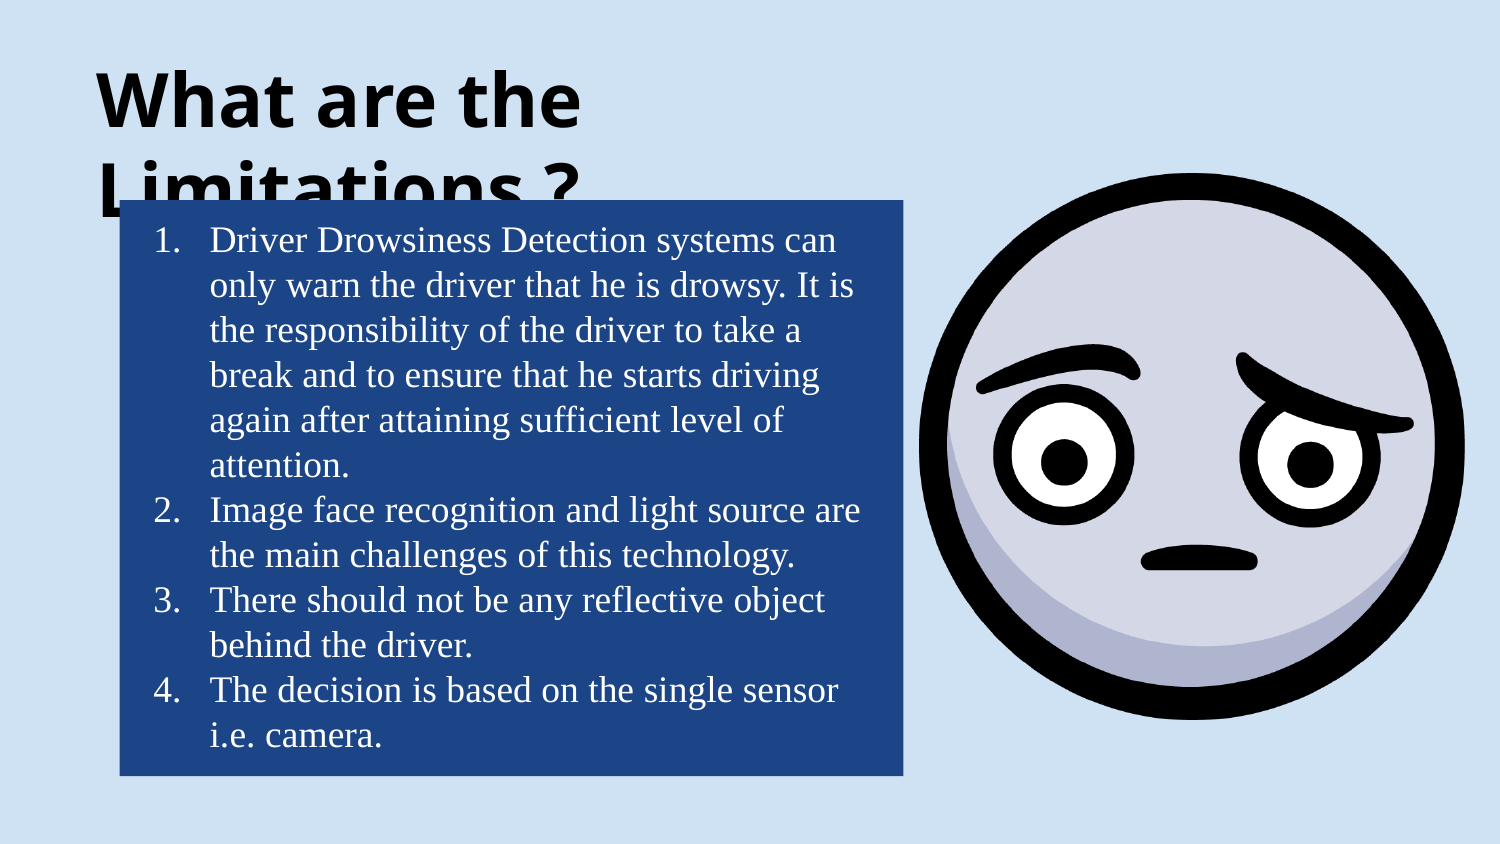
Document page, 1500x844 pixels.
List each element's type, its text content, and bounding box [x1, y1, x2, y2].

picture [918, 172, 1465, 720]
text_box What are the Limitations ? [81, 37, 1036, 193]
text_box Driver Drowsiness Detection systems can only warn the driver that he is drowsy. It is the responsibility of the driver to take a break and to ensure that he starts driving again after attaining sufficient level of attention. Image face recognition and light source are the main challenges of this technology. There should not be any reflective object behind the driver. The decision is based on the single sensor i.e. camera. [119, 200, 904, 777]
